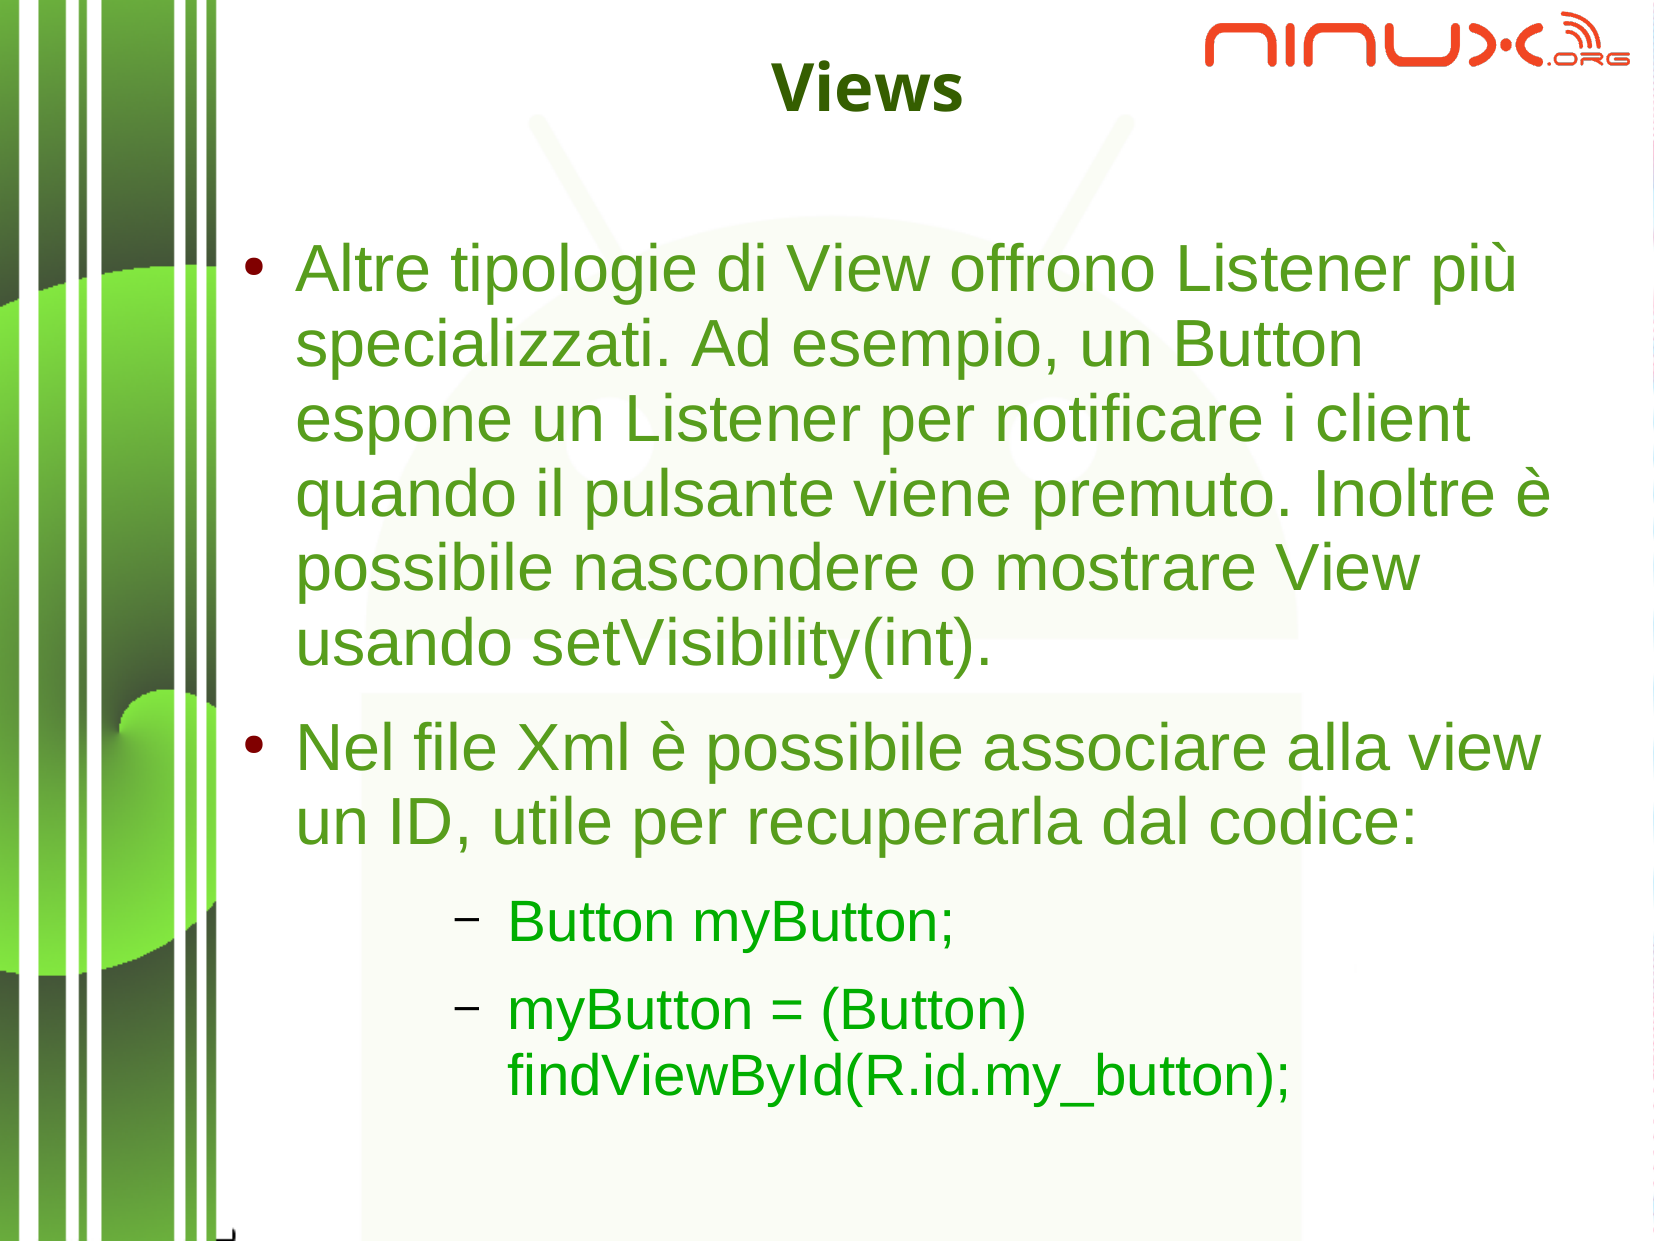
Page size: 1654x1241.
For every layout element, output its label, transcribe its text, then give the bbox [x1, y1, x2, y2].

list Altre tipologie di View offrono Listener più specializzati. Ad esempio, un Button espone un Listener per notificare i client quando il pulsante viene premuto. Inoltre è possibile nascondere o mostrare View usando setVisibility(int). Nel file Xml è possibile associare alla view un ID, utile per recuperarla dal codice: Button myButton; myButton = (Button) findViewById(R.id.my_button); [224, 231, 1598, 1107]
picture [0, 0, 1654, 1241]
title Views [236, 46, 1500, 125]
